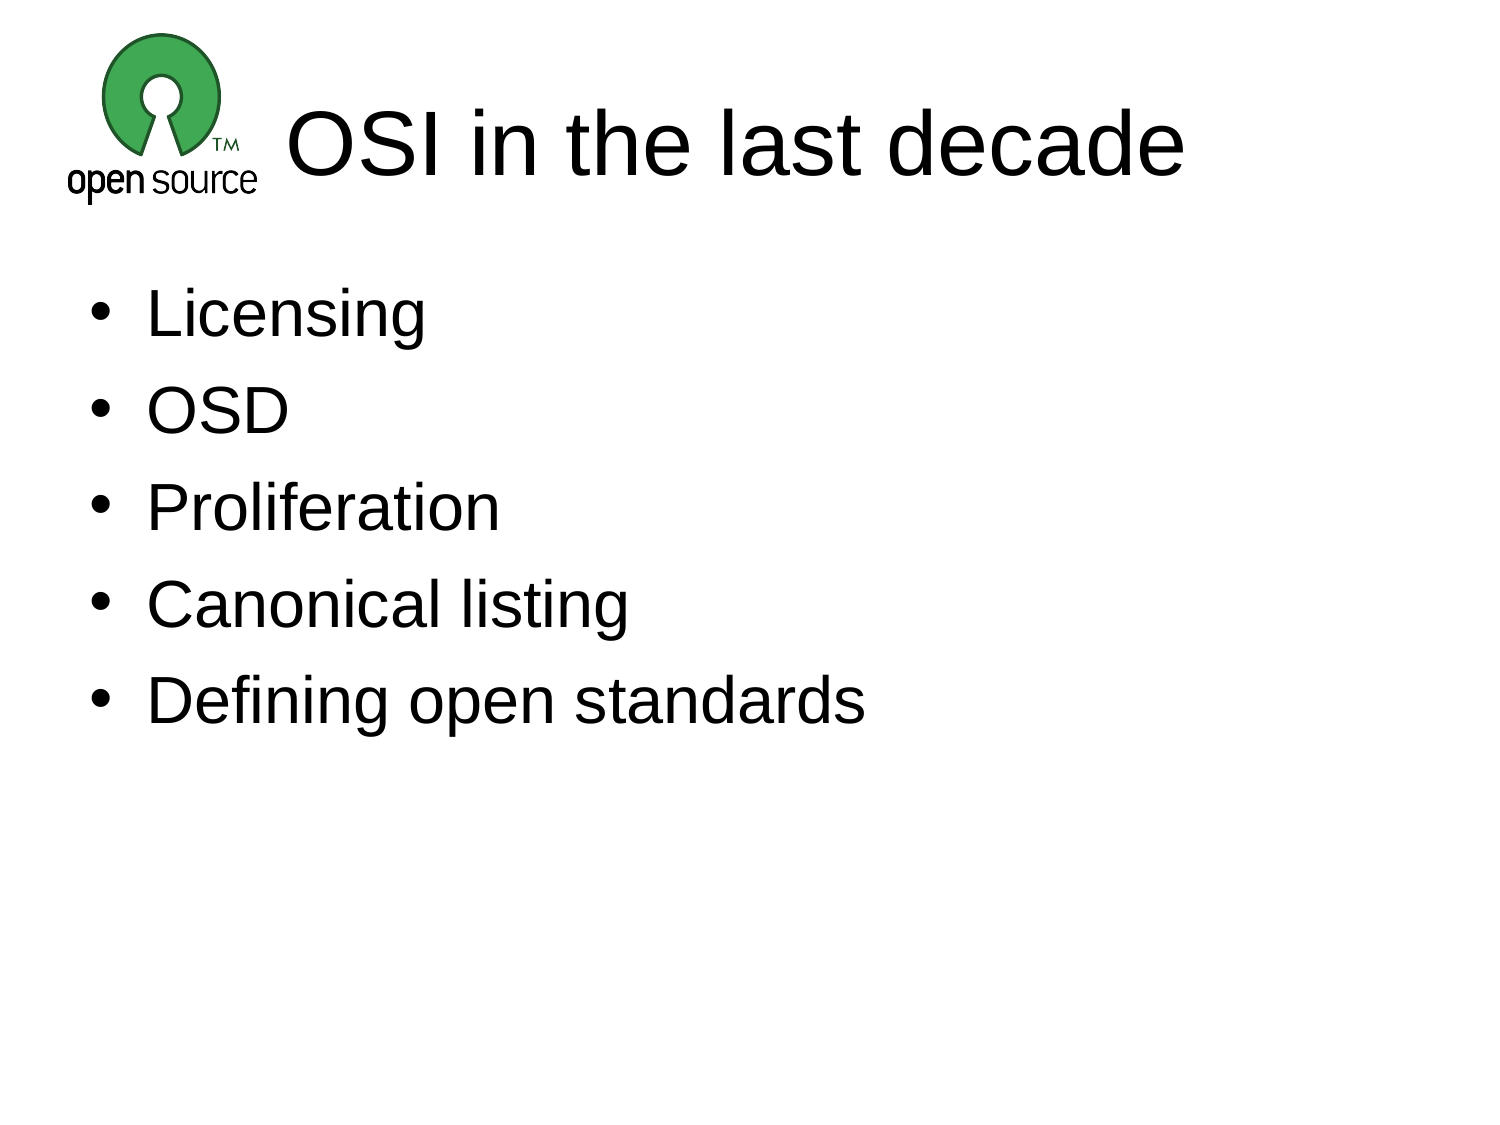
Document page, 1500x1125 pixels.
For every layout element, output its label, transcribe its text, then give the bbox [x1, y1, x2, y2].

list Licensing OSD Proliferation Canonical listing Defining open standards [75, 262, 1426, 1005]
title OSI in the last decade [75, 45, 1426, 233]
picture [68, 33, 257, 205]
